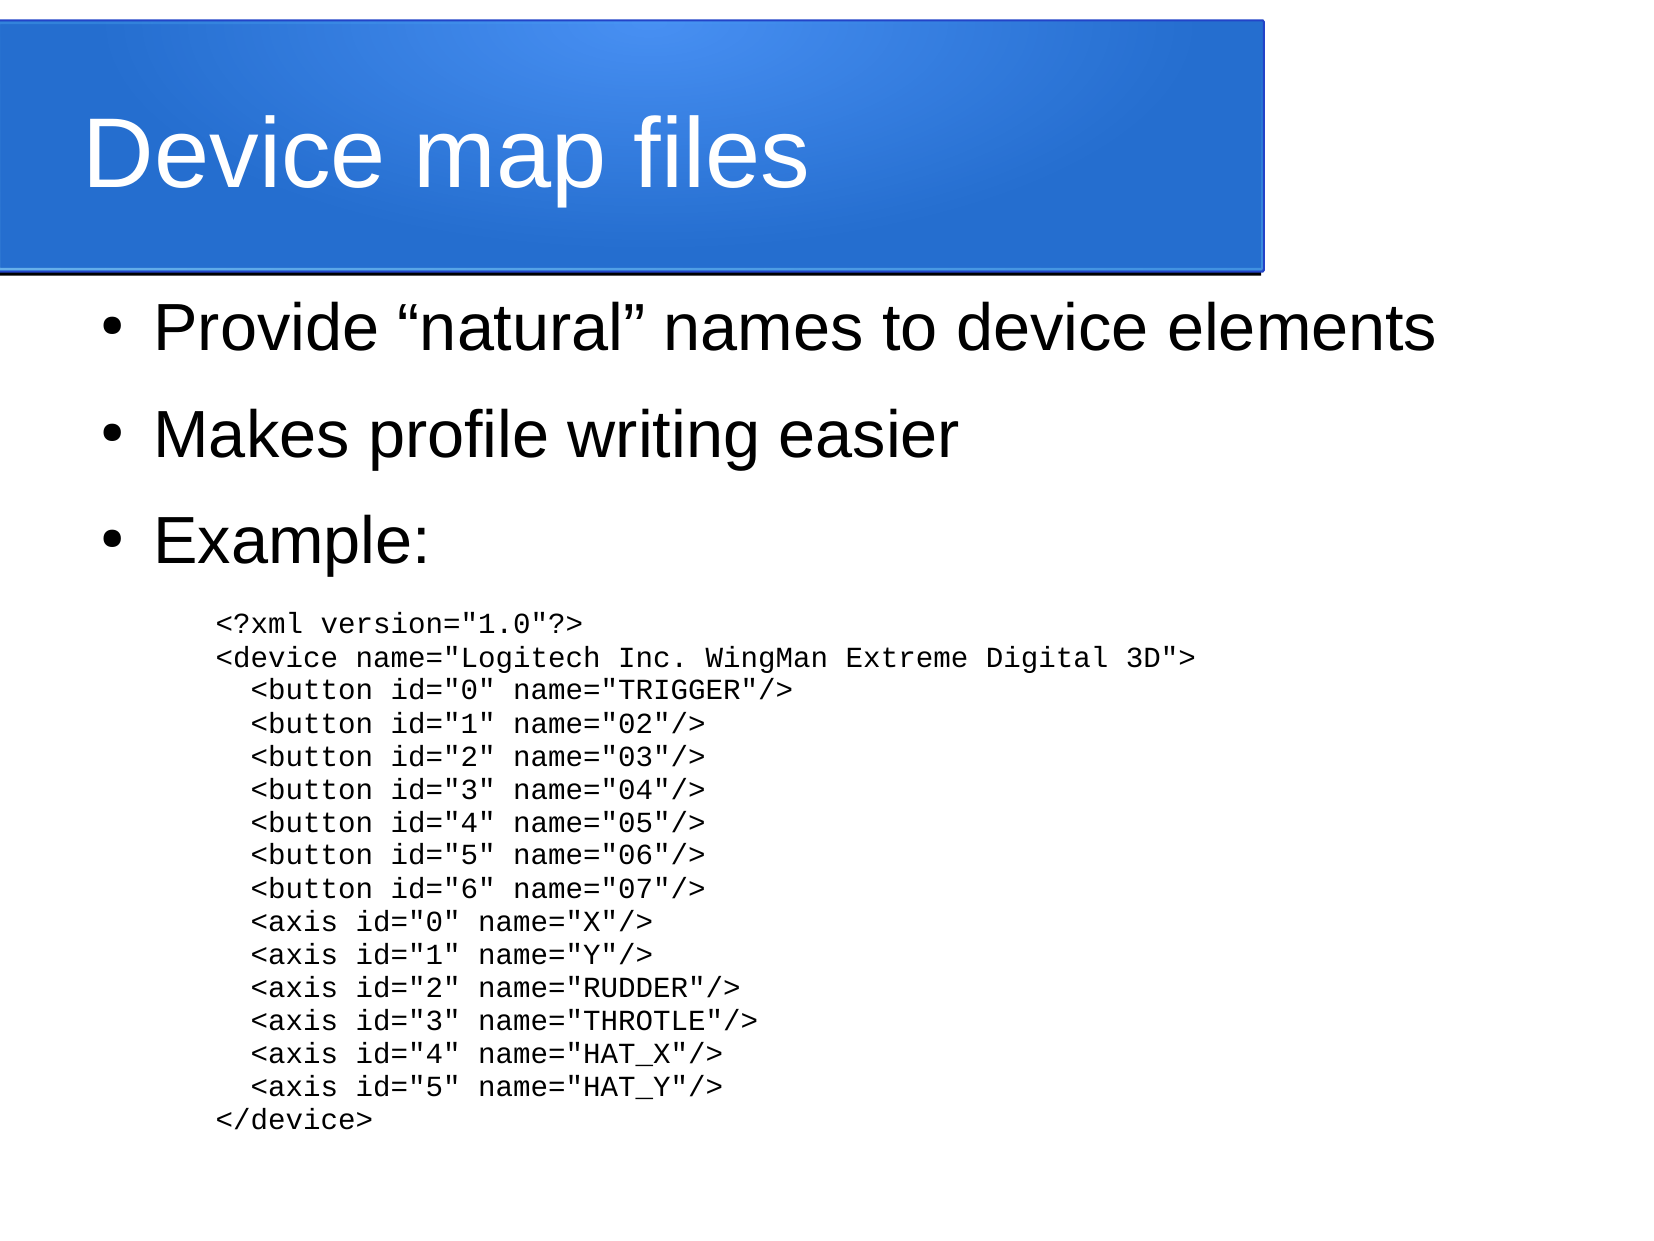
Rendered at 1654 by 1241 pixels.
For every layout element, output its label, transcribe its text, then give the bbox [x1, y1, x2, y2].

text_box <?xml version="1.0"?> <device name="Logitech Inc. WingMan Extreme Digital 3D"> <button id="0" name="TRIGGER"/> <button id="1" name="02"/> <button id="2" name="03"/> <button id="3" name="04"/> <button id="4" name="05"/> <button id="5" name="06"/> <button id="6" name="07"/> <axis id="0" name="X"/> <axis id="1" name="Y"/> <axis id="2" name="RUDDER"/> <axis id="3" name="THROTLE"/> <axis id="4" name="HAT_X"/> <axis id="5" name="HAT_Y"/> </device> [200, 602, 1560, 1179]
title Device map files [82, 49, 1250, 257]
list Provide “natural” names to device elements Makes profile writing easier Example: [82, 290, 1538, 591]
